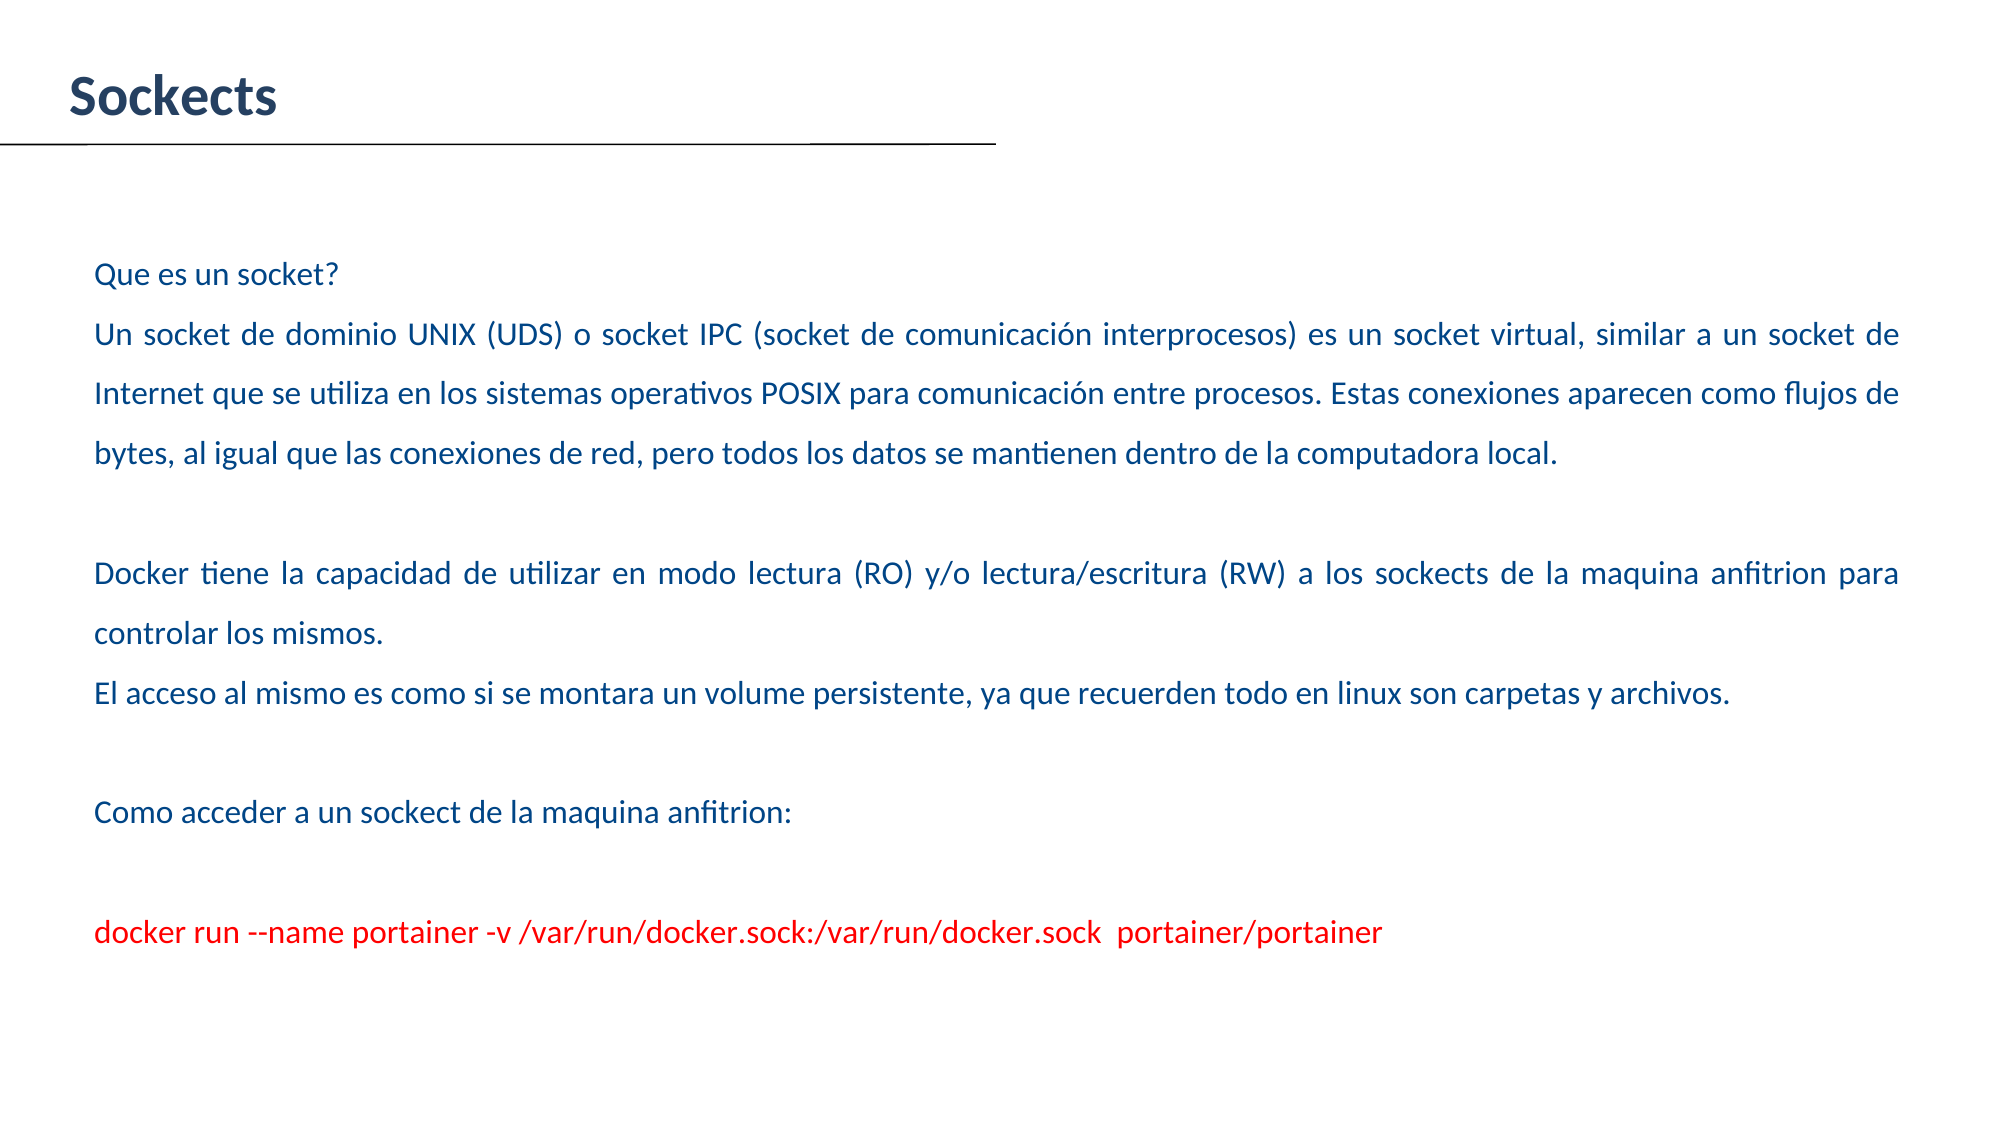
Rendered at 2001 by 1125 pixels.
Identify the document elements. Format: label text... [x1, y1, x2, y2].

text_box Sockects [54, 49, 1060, 136]
text_box Que es un socket? Un socket de dominio UNIX (UDS) o socket IPC (socket de comunicación interprocesos) es un socket virtual, similar a un socket de Internet que se utiliza en los sistemas operativos POSIX para comunicación entre procesos. Estas conexiones aparecen como flujos de bytes, al igual que las conexiones de red, pero todos los datos se mantienen dentro de la computadora local. Docker tiene la capacidad de utilizar en modo lectura (RO) y/o lectura/escritura (RW) a los sockects de la maquina anfitrion para controlar los mismos. El acceso al mismo es como si se montara un volume persistente, ya que recuerden todo en linux son carpetas y archivos. Como acceder a un sockect de la maquina anfitrion: docker run --name portainer -v /var/run/docker.sock:/var/run/docker.sock portainer/portainer [79, 224, 1926, 1078]
